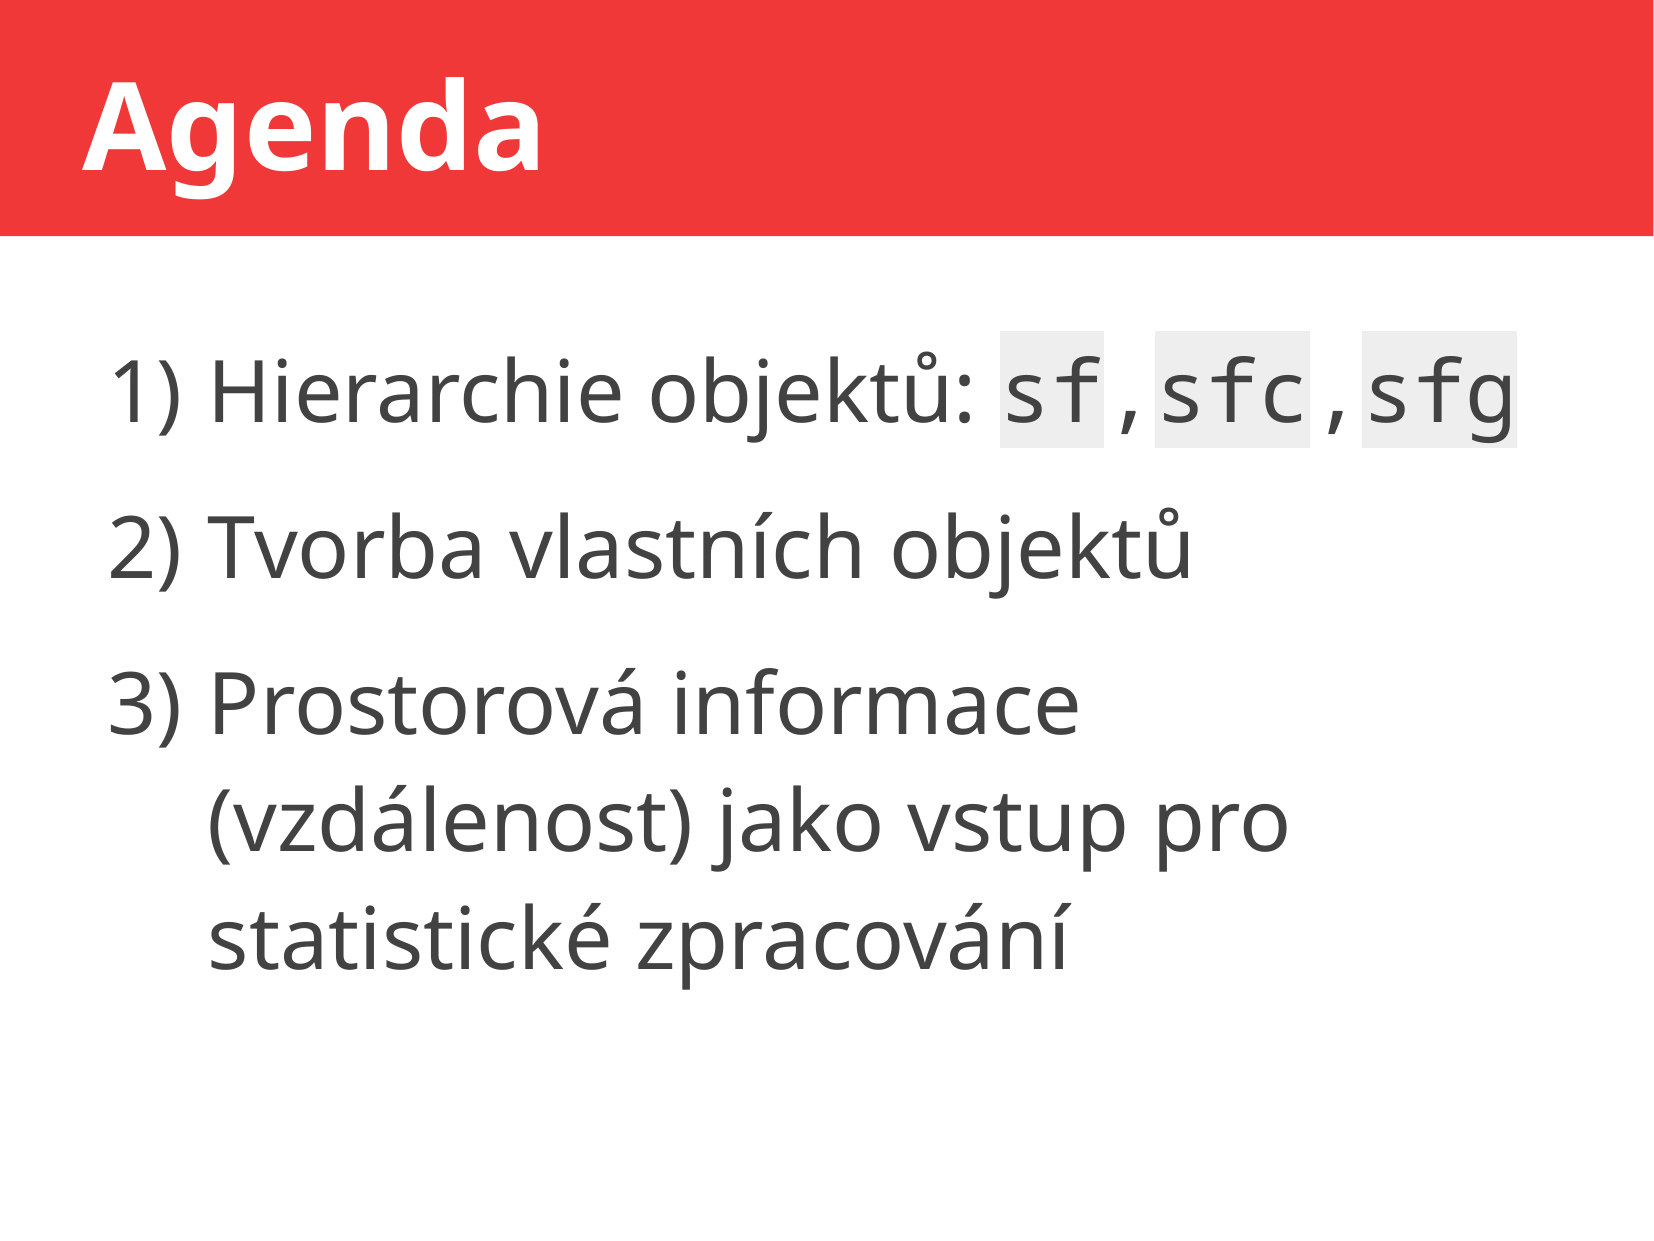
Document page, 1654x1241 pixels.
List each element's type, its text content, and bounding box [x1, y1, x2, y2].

title Agenda [82, 19, 1571, 227]
list Hierarchie objektů: sf,sfc,sfg Tvorba vlastních objektů Prostorová informace (vzdálenost) jako vstup pro statistické zpracování [79, 330, 1560, 1096]
